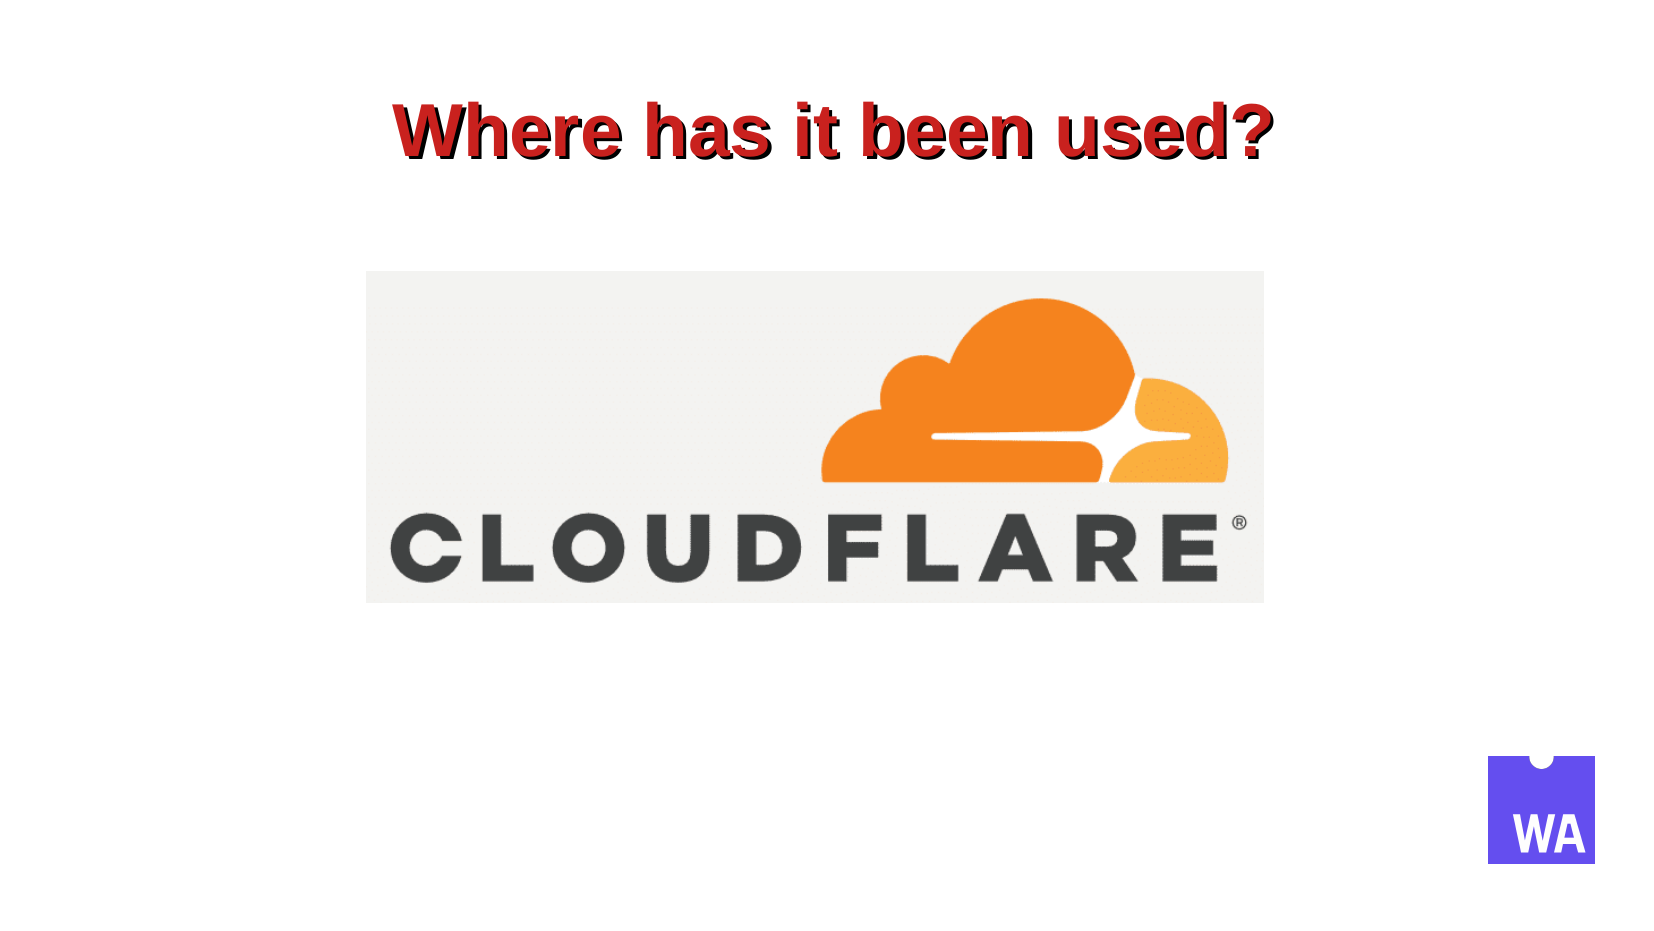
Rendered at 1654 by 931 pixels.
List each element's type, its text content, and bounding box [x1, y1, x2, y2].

picture [1488, 756, 1595, 864]
text_box Where has it been used? [377, 81, 1323, 213]
picture [366, 271, 1264, 603]
